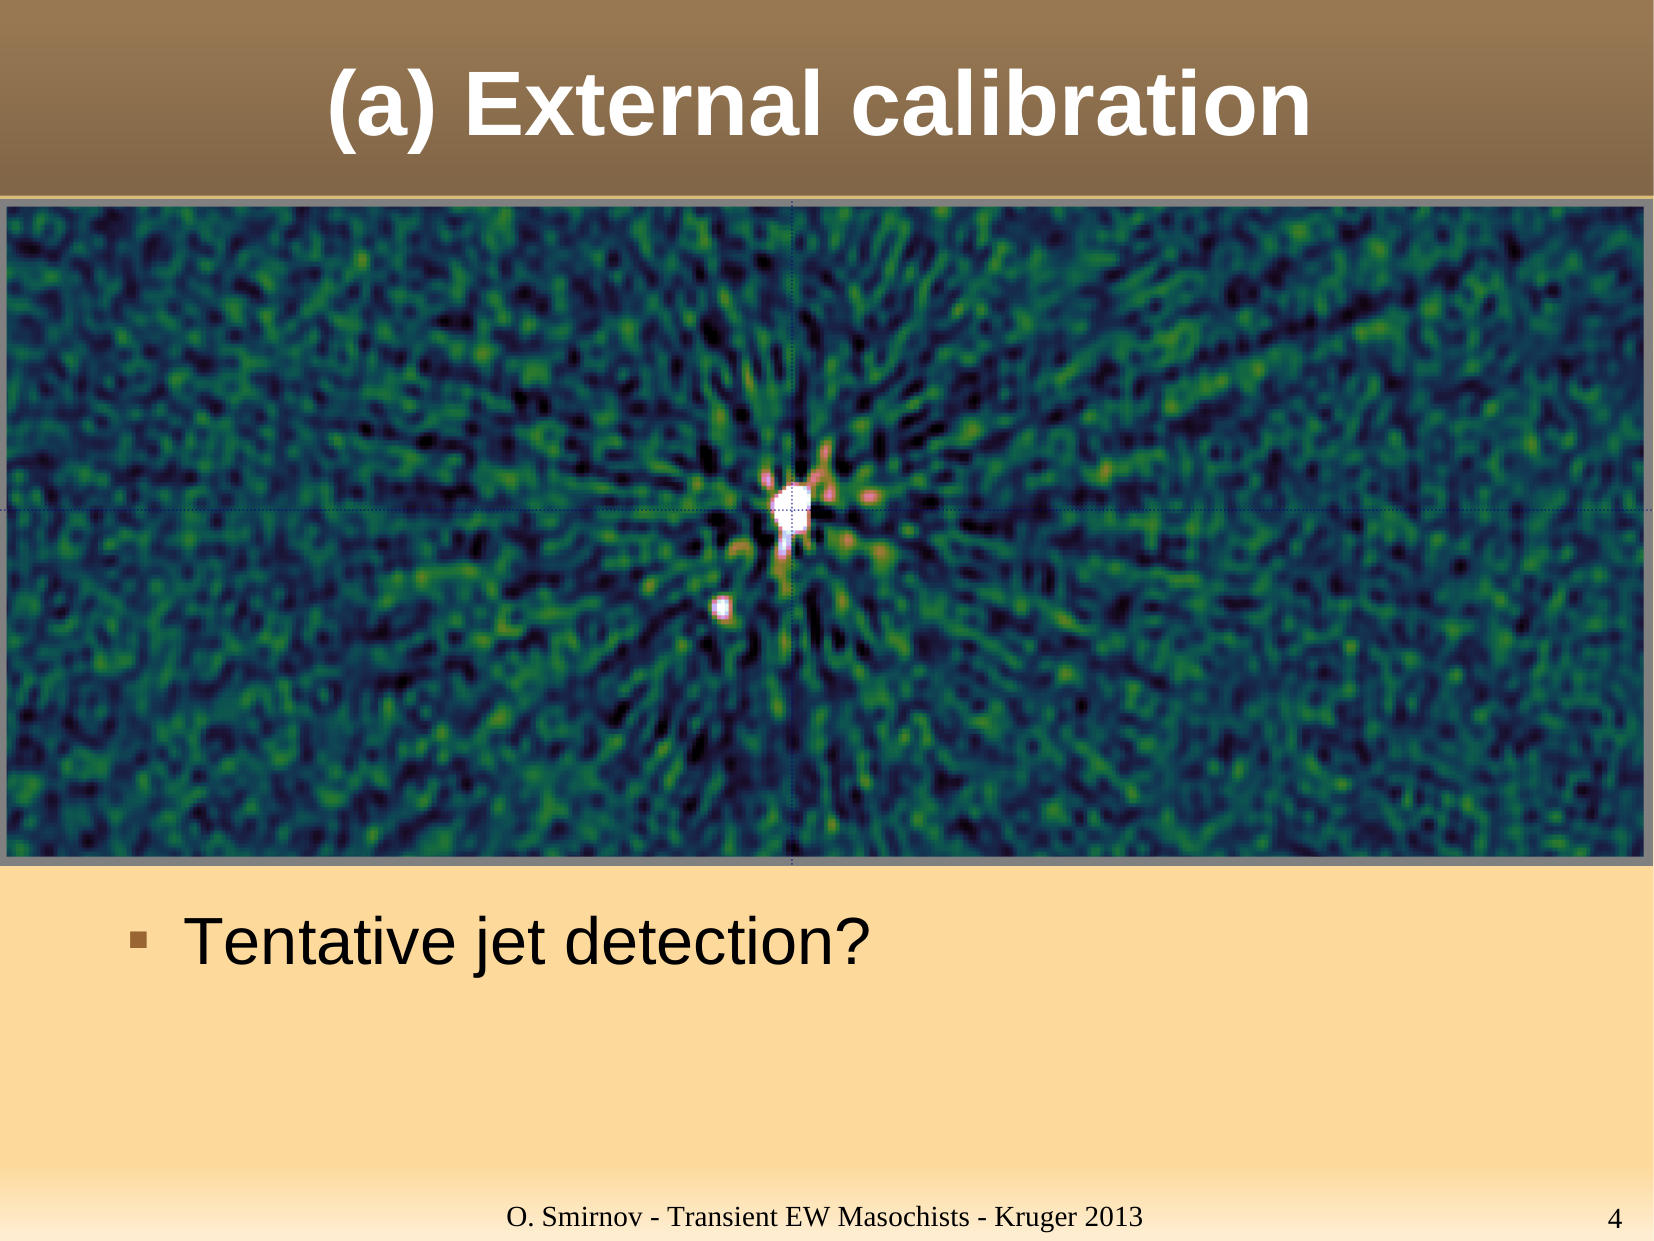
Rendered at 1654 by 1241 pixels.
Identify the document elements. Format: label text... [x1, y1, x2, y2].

picture [0, 0, 1654, 1241]
title (a) External calibration [76, 0, 1565, 199]
list Tentative jet detection? [112, 904, 1601, 1119]
